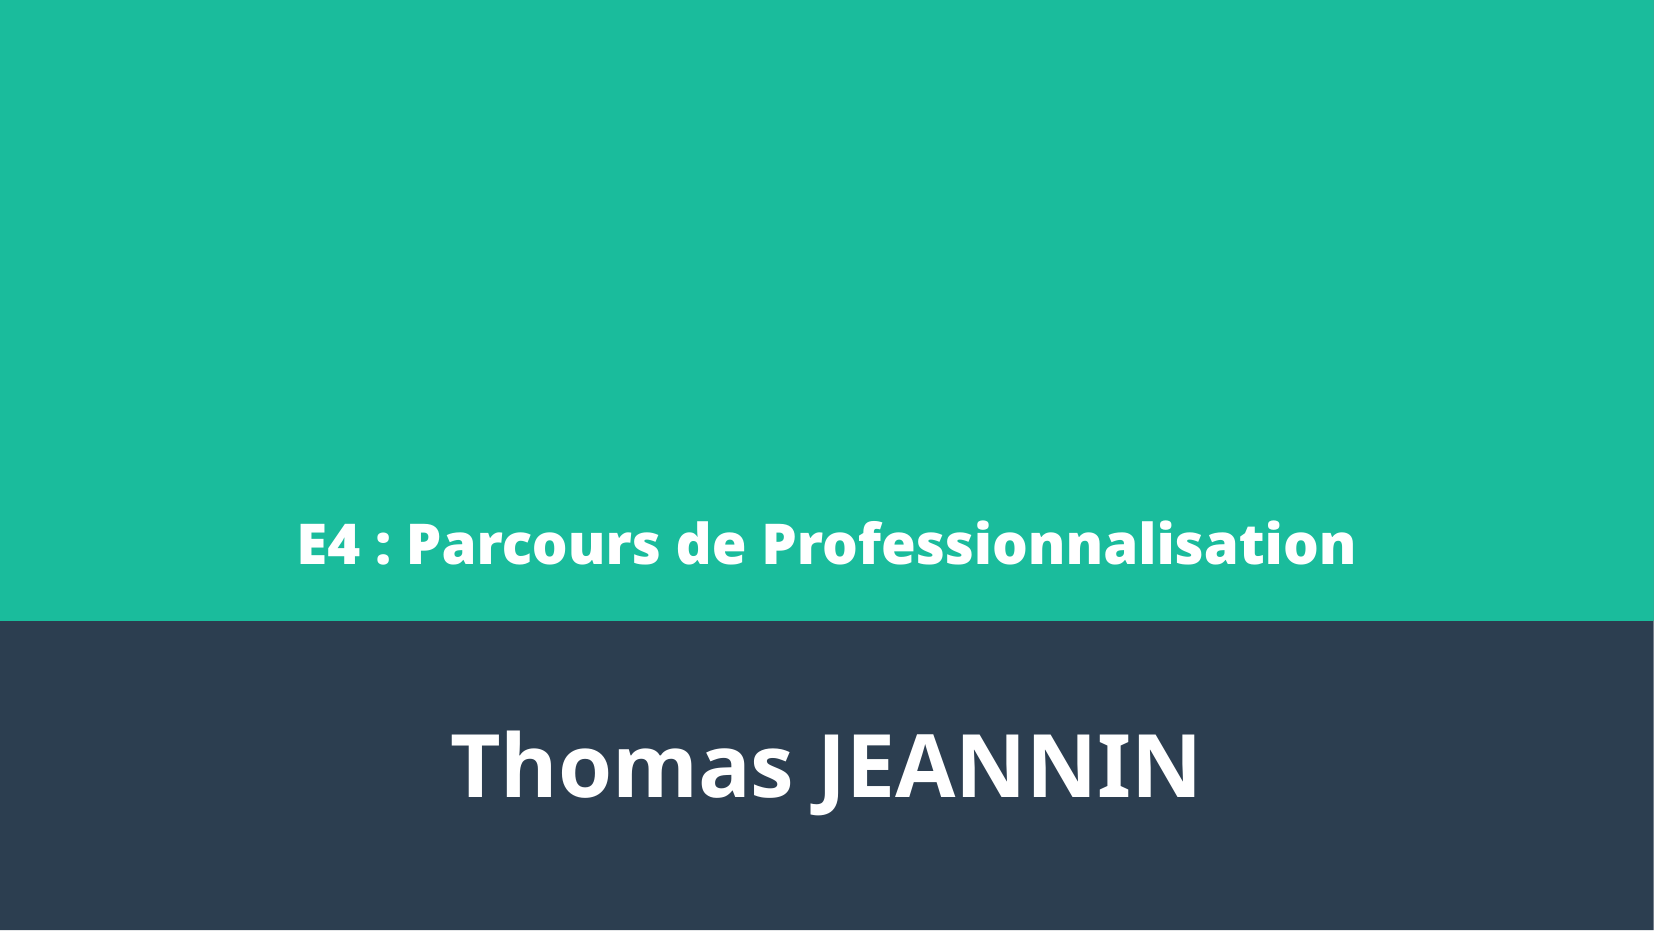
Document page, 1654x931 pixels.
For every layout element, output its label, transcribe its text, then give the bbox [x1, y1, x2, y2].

subtitle Thomas JEANNIN [59, 642, 1595, 886]
title E4 : Parcours de Professionnalisation [59, 465, 1595, 583]
